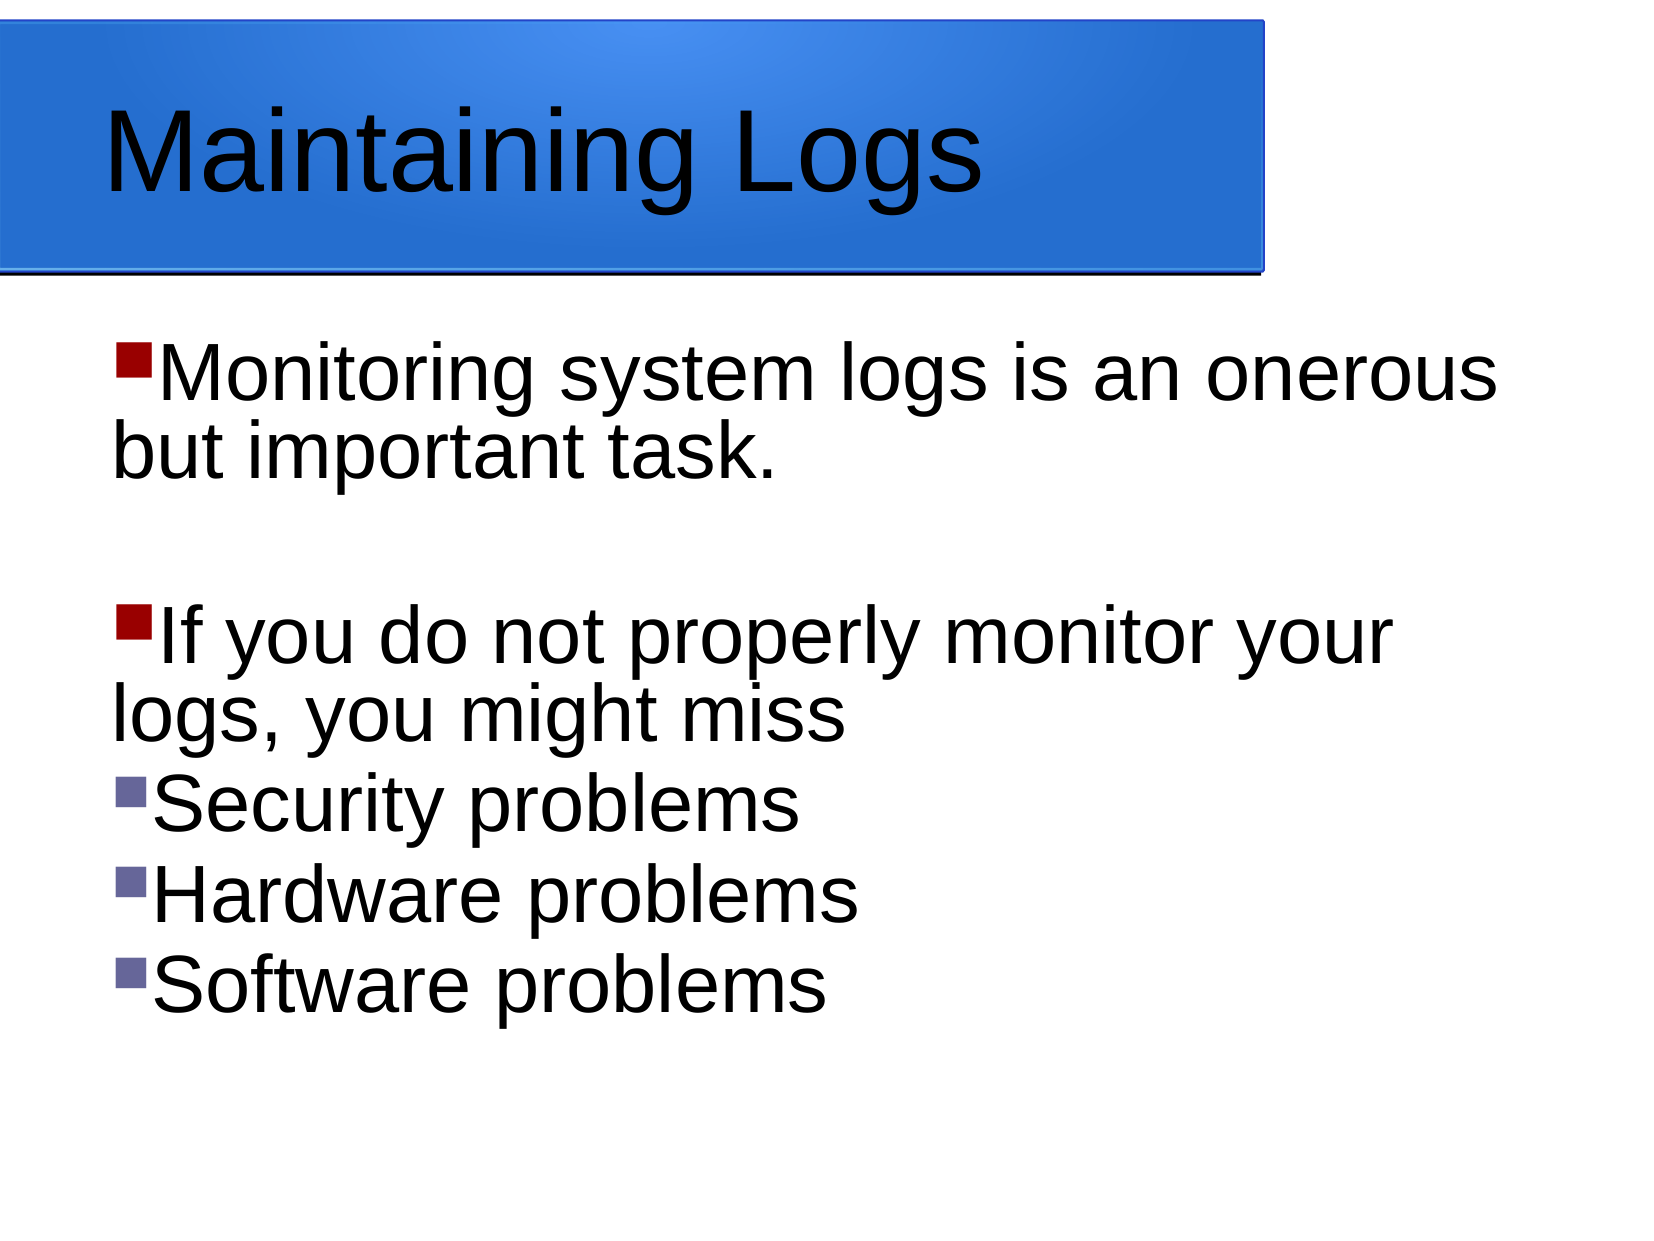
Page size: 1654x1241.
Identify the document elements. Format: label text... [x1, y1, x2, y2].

title Maintaining Logs [87, 16, 1563, 223]
list Monitoring system logs is an onerous but important task. If you do not properly monitor your logs, you might miss Security problems Hardware problems Software problems [96, 330, 1571, 1061]
